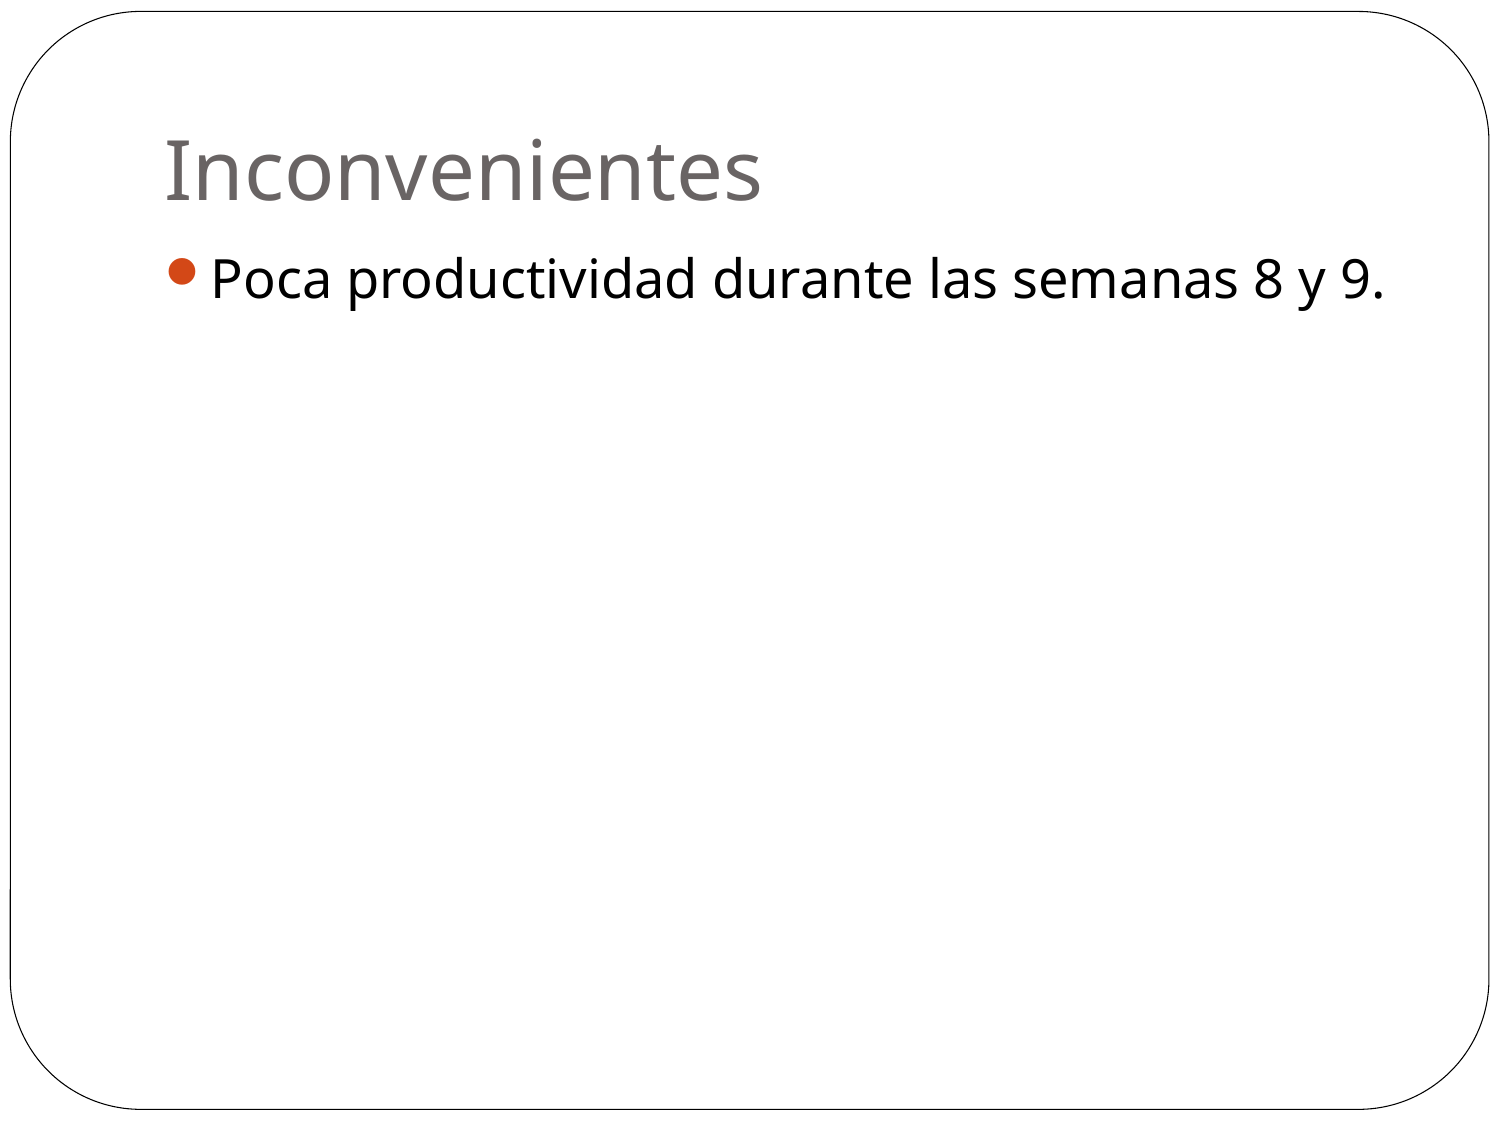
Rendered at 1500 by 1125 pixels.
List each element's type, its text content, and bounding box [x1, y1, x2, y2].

text_box Inconvenientes [149, 45, 1425, 233]
text_box Poca productividad durante las semanas 8 y 9. [149, 237, 1425, 988]
